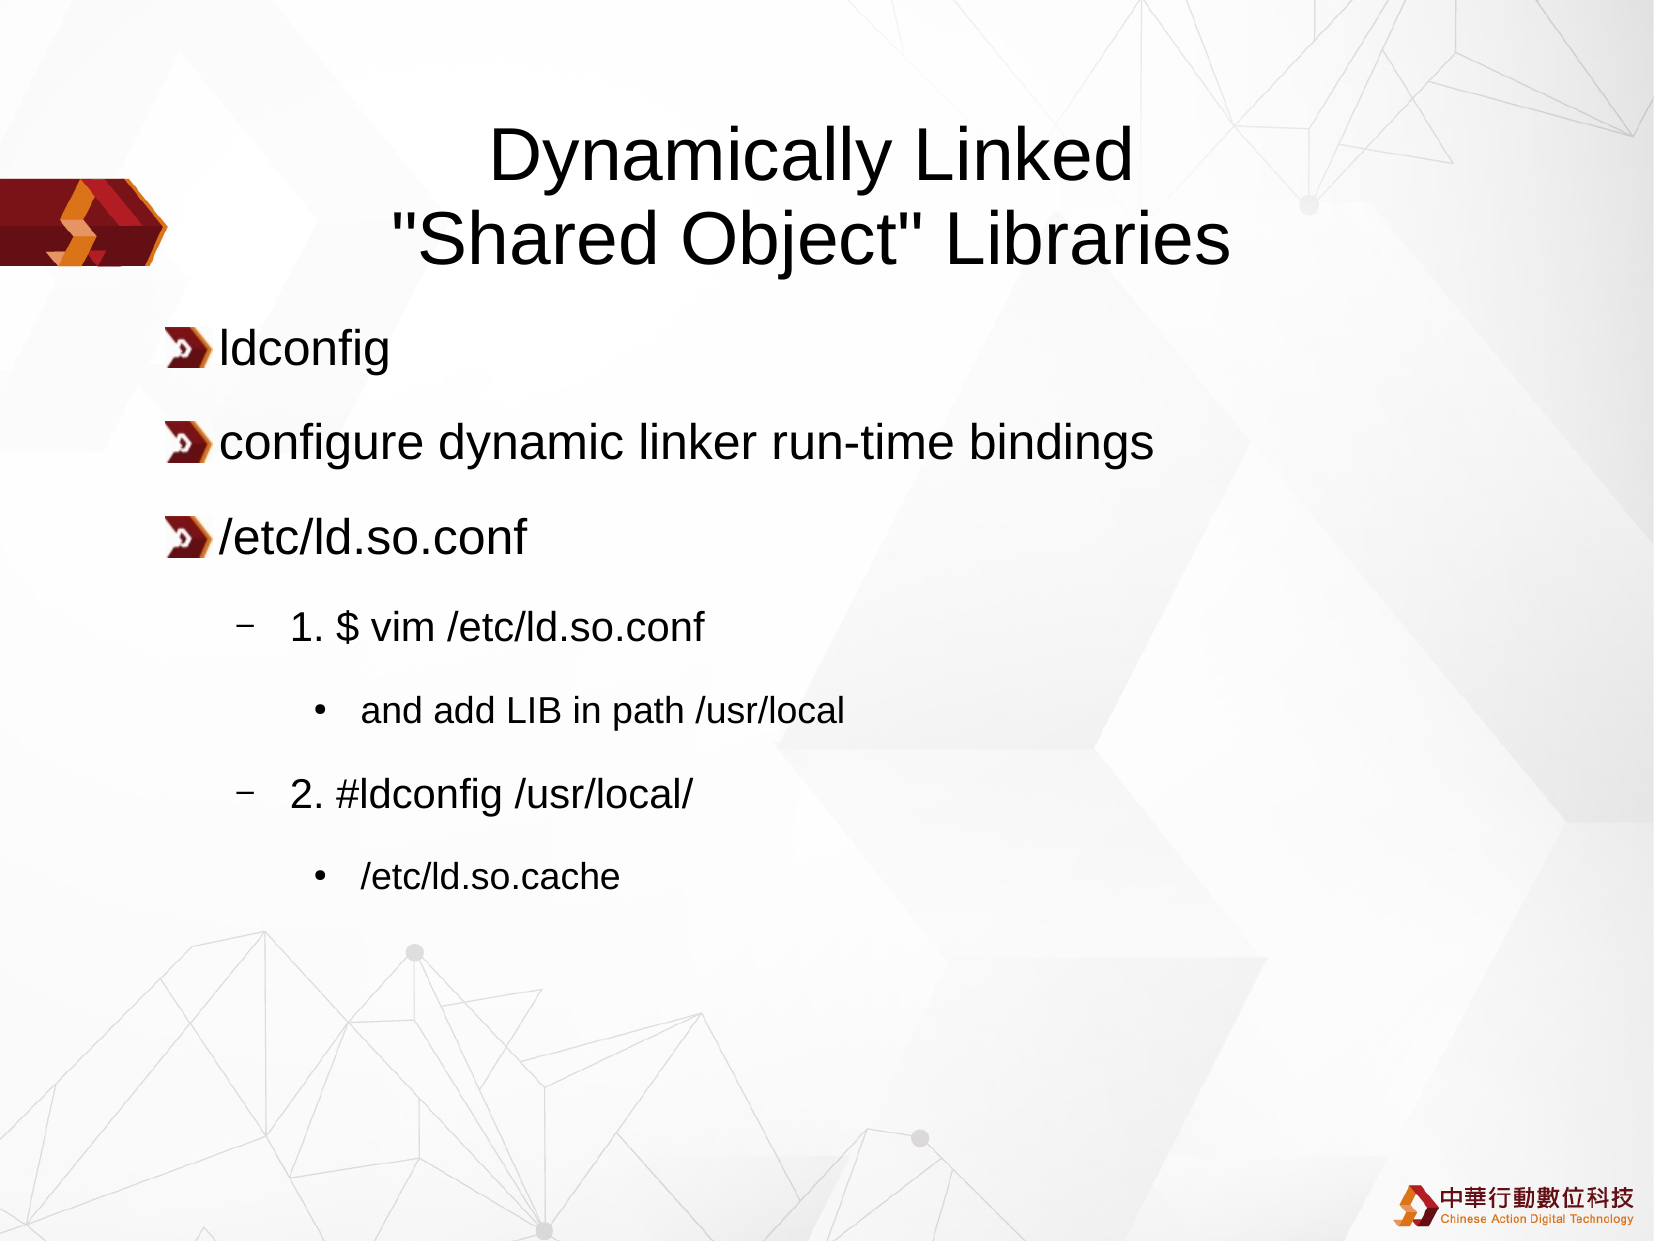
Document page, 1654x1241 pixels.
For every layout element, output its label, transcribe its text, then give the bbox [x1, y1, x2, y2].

list ldconfig configure dynamic linker run-time bindings /etc/ld.so.conf 1. $ vim /etc/ld.so.conf and add LIB in path /usr/local 2. #ldconfig /usr/local/ /etc/ld.so.cache [118, 319, 1571, 1040]
picture [0, 0, 1654, 1241]
title Dynamically Linked "Shared Object" Libraries [118, 99, 1506, 293]
